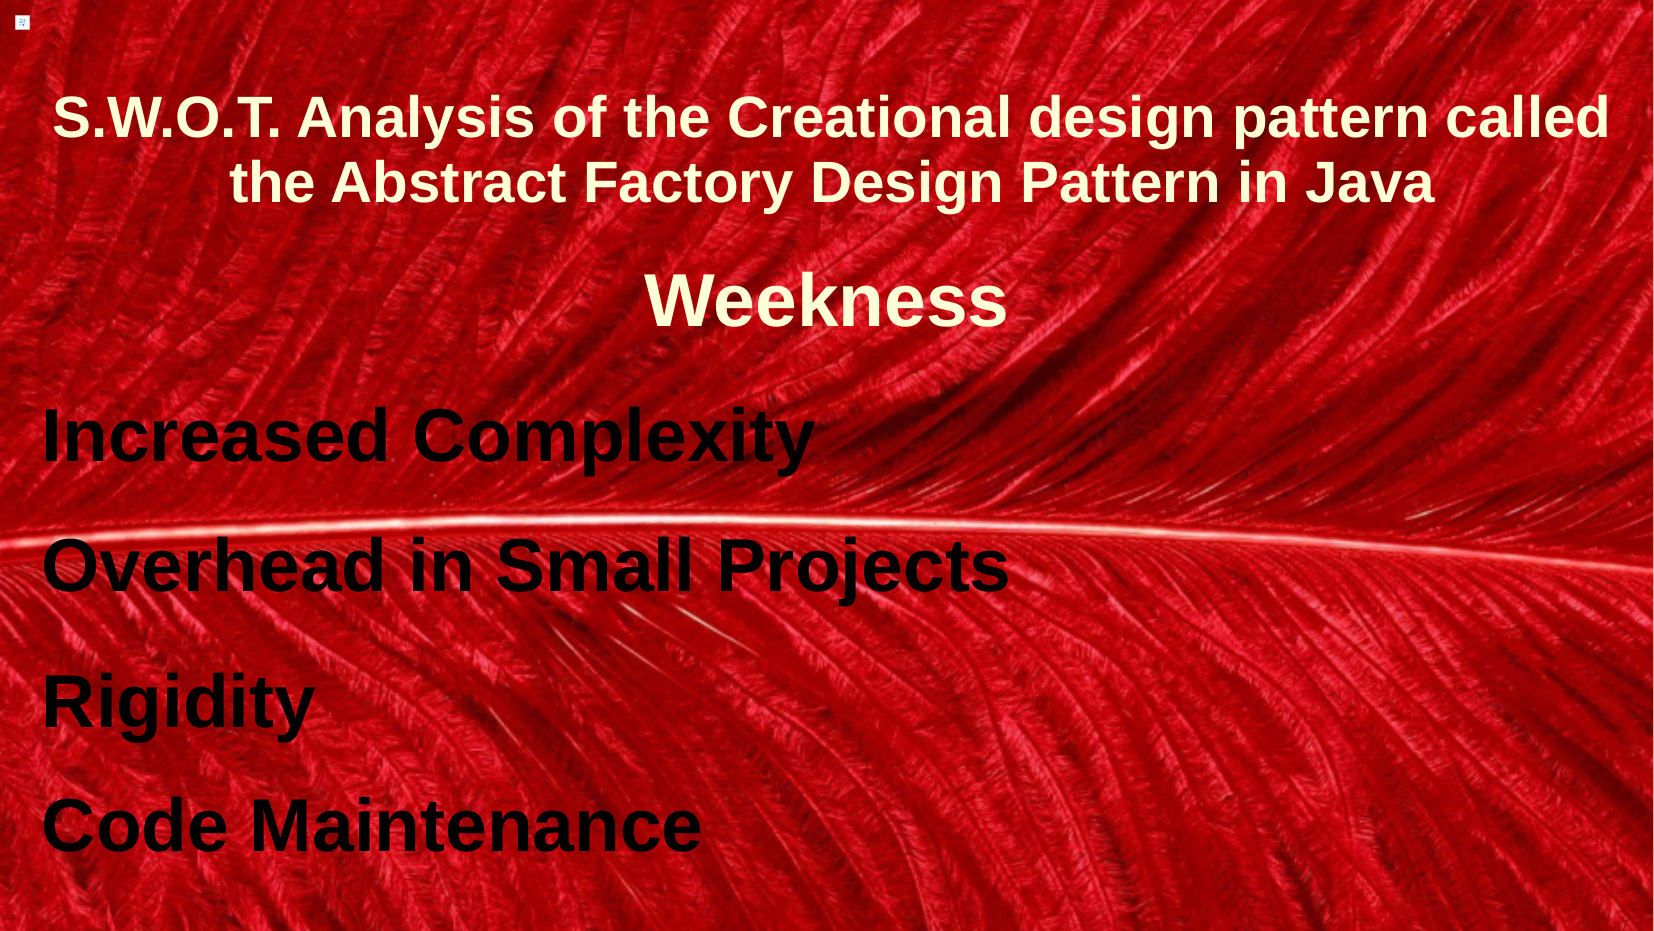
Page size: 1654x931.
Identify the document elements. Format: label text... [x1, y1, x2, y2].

title Increased Complexity [41, 360, 1613, 490]
title Code Maintenance [41, 750, 1613, 901]
title [1613, 263, 1654, 391]
title Overhead in Small Projects [41, 490, 1613, 626]
picture [0, 0, 1654, 931]
title S.W.O.T. Analysis of the Creational design pattern called the Abstract Factory Design Pattern in Java [47, 75, 1619, 226]
title Rigidity [41, 626, 1613, 750]
title Weekness [41, 225, 1613, 360]
text_box [15, 15, 31, 31]
